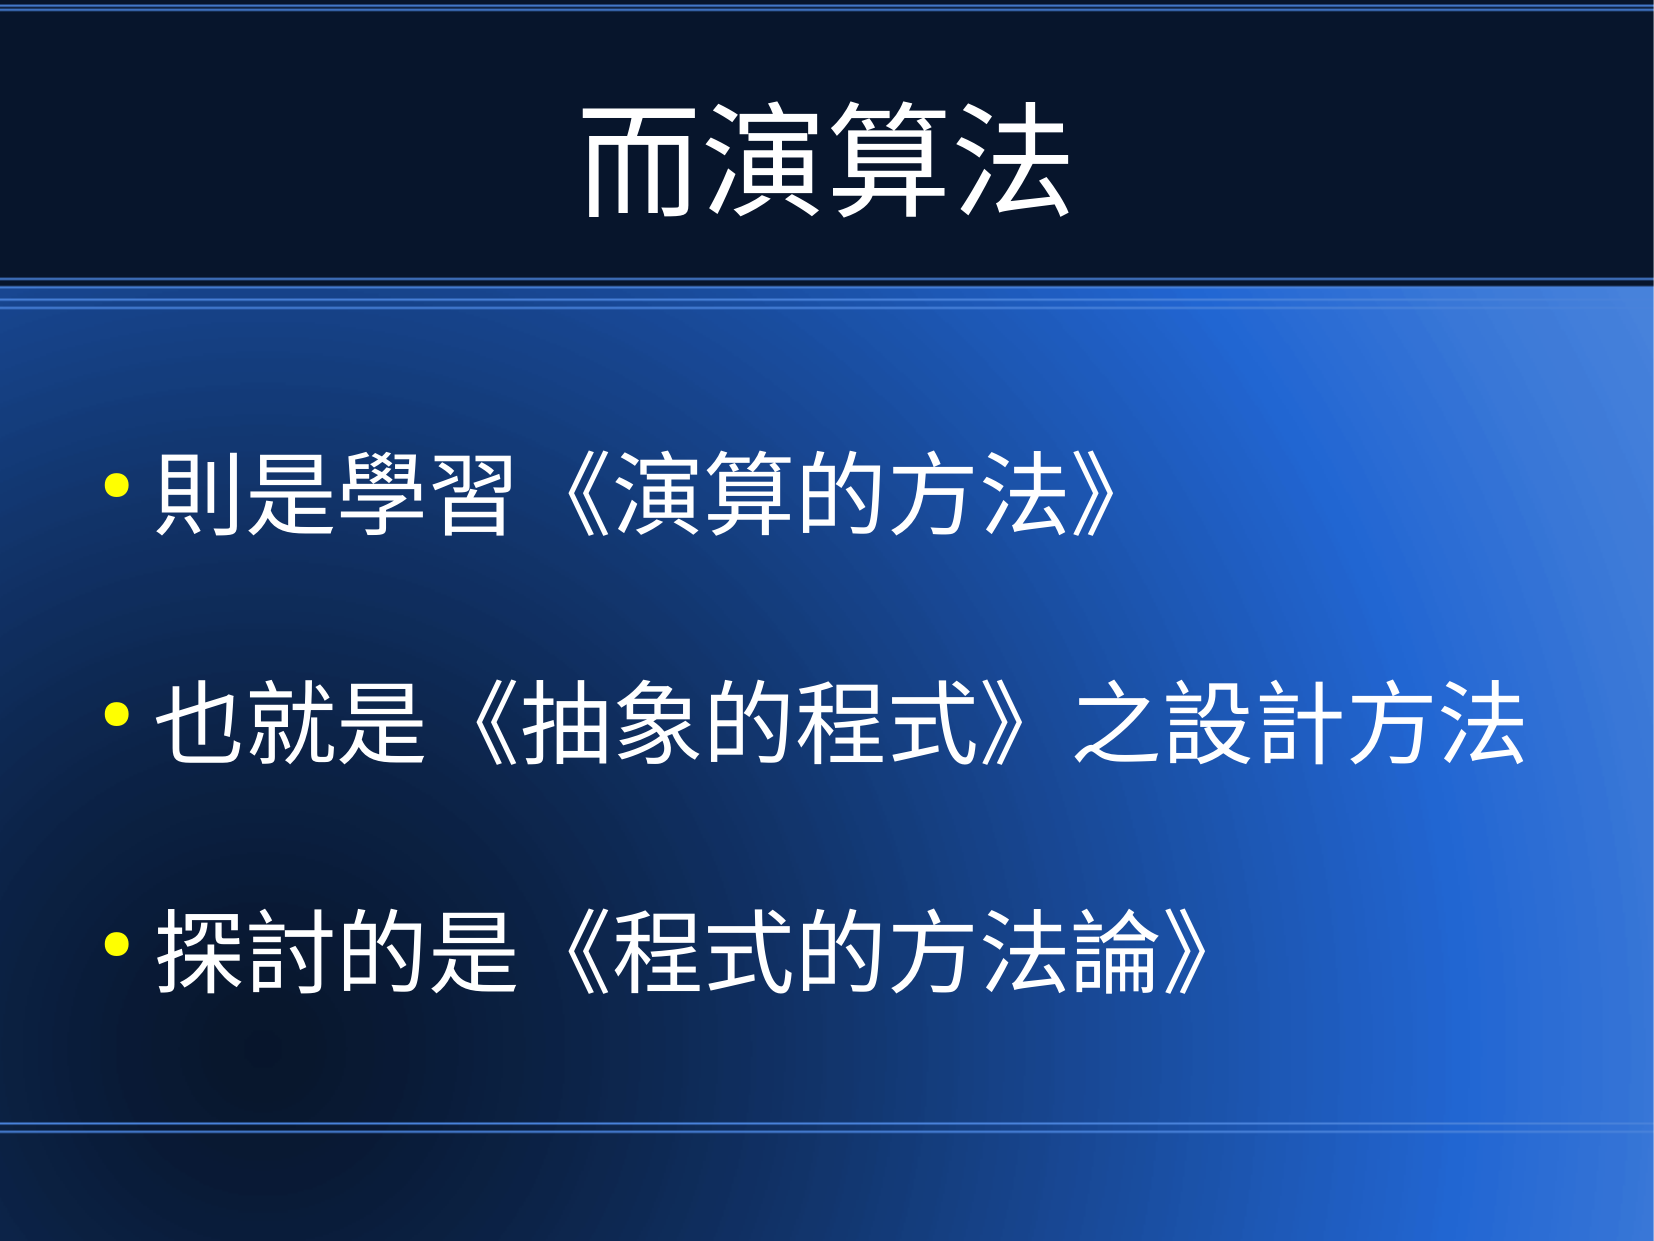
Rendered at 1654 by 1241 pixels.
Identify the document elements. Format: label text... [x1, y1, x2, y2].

list 則是學習《演算的方法》 也就是《抽象的程式》之設計方法 探討的是《程式的方法論》 [82, 355, 1571, 1241]
picture [0, 0, 1654, 1241]
title 而演算法 [82, 49, 1571, 257]
